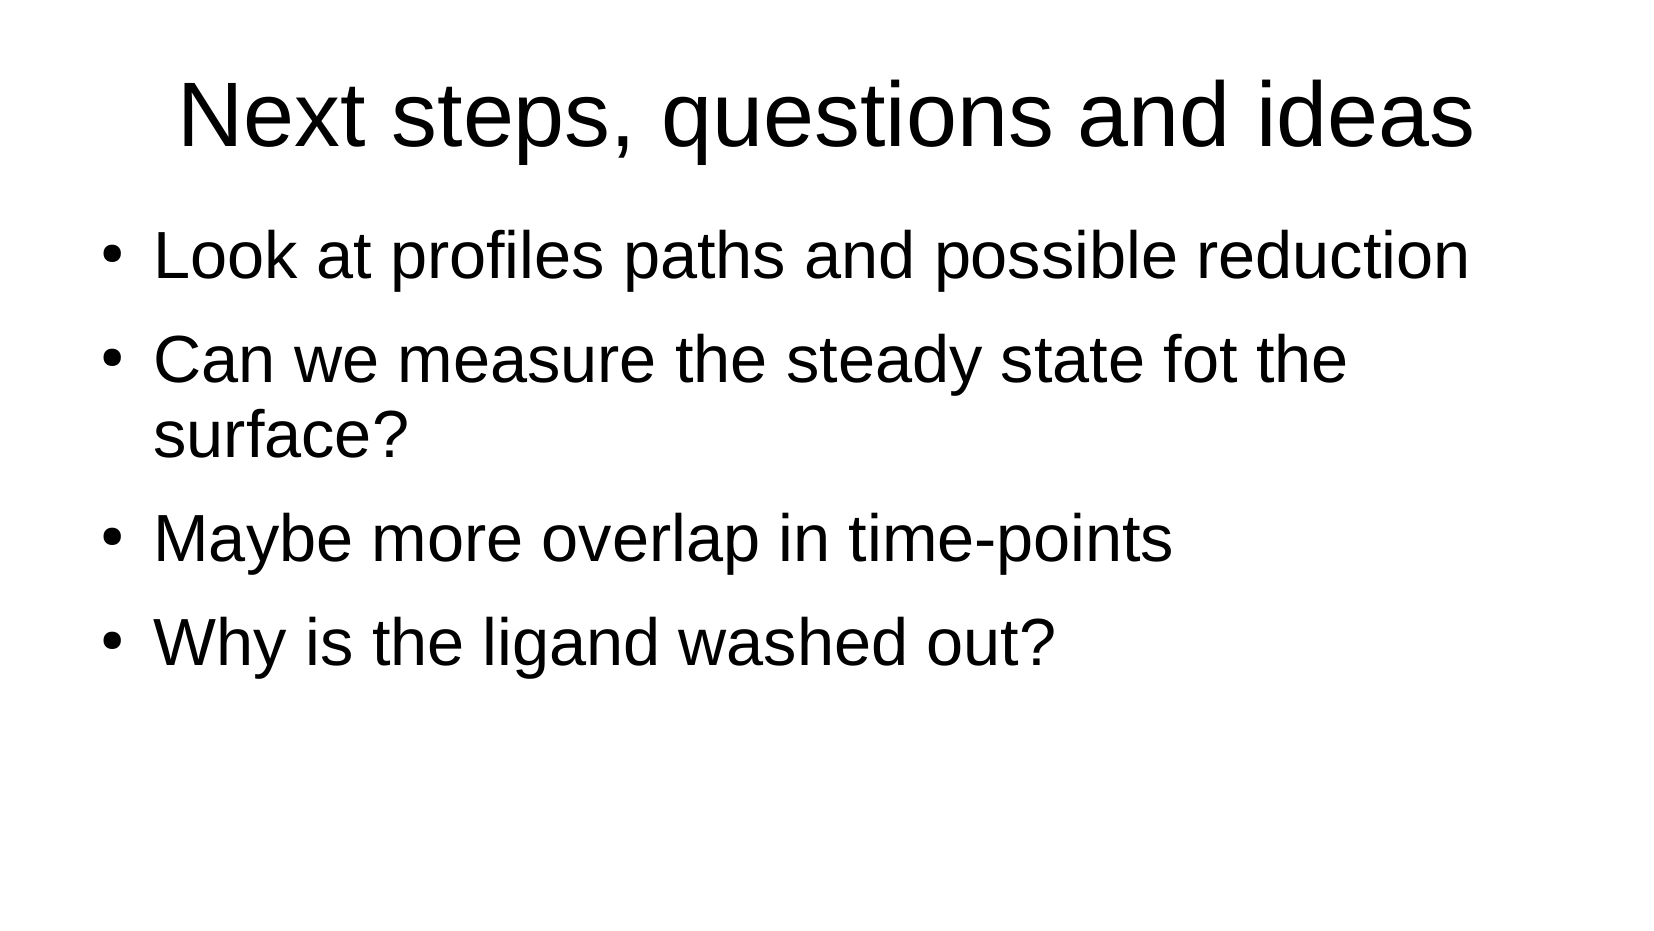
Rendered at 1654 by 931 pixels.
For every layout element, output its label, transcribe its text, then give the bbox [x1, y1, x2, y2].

list Look at profiles paths and possible reduction Can we measure the steady state fot the surface? Maybe more overlap in time-points Why is the ligand washed out? [82, 217, 1571, 758]
title Next steps, questions and ideas [82, 37, 1571, 193]
